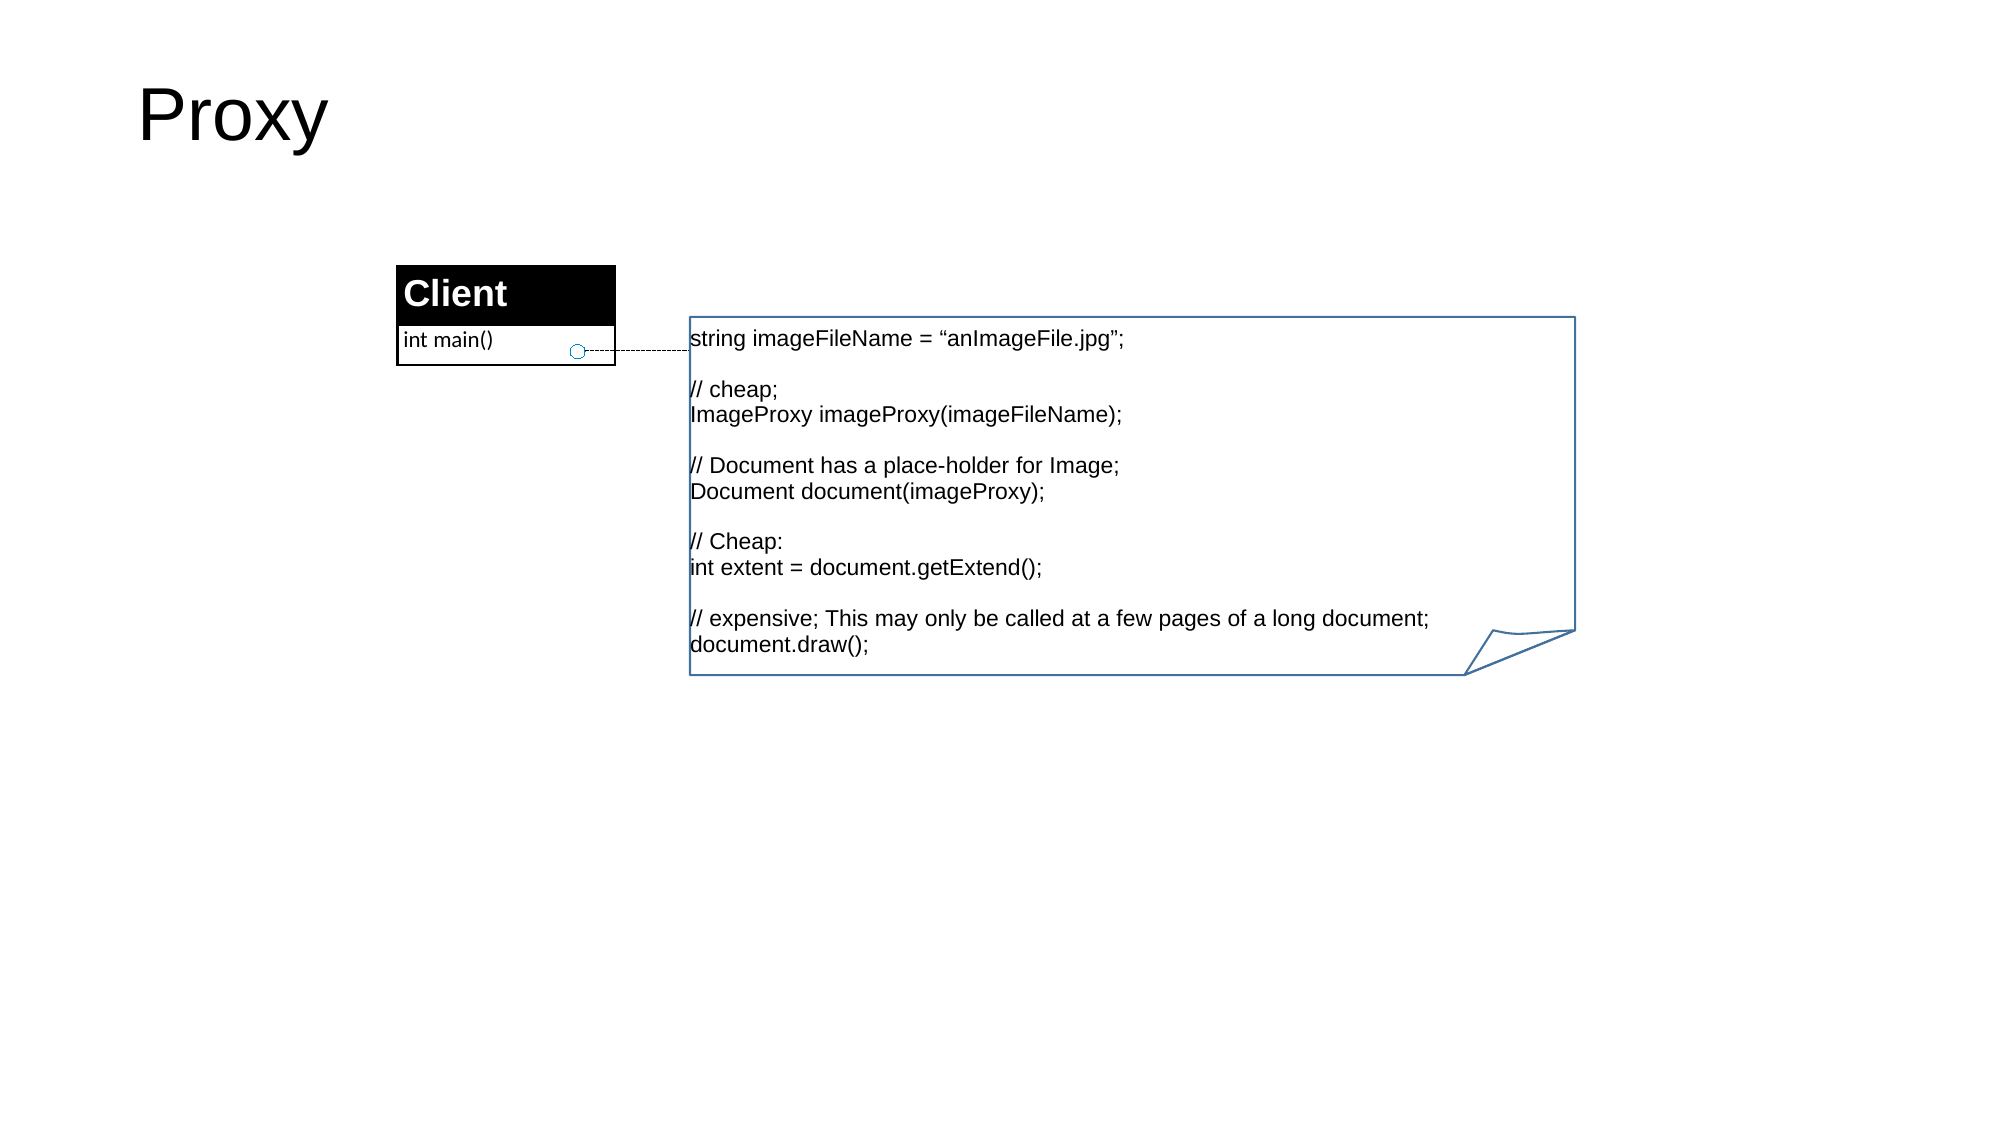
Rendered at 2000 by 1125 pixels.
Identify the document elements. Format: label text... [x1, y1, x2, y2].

table_cell int main() [399, 326, 614, 364]
table_header Client [399, 267, 614, 324]
text_box string imageFileName = “anImageFile.jpg”; // cheap; ImageProxy imageProxy(imageFileName); // Document has a place-holder for Image; Document document(imageProxy); // Cheap: int extent = document.getExtend(); // expensive; This may only be called at a few pages of a long document; document.draw(); [690, 316, 1576, 676]
title Proxy [137, 60, 376, 166]
